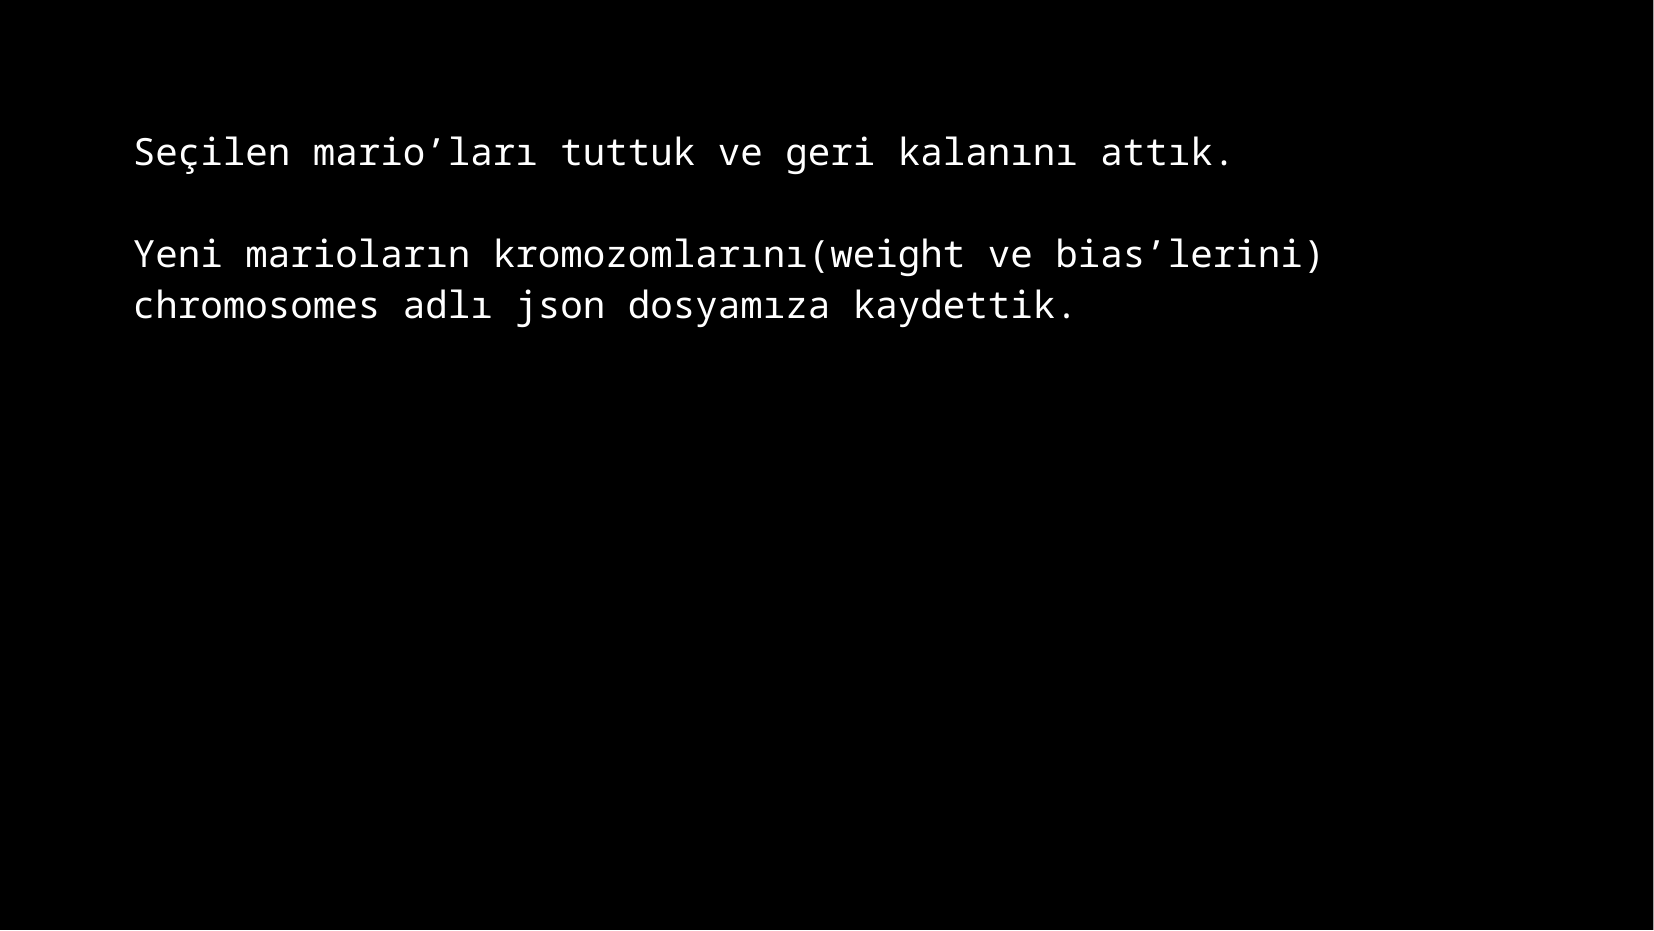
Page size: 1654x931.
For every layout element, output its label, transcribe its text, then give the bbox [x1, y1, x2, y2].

text_box Seçilen mario’ları tuttuk ve geri kalanını attık. Yeni marioların kromozomlarını(weight ve bias’lerini) chromosomes adlı json dosyamıza kaydettik. [118, 118, 1536, 827]
